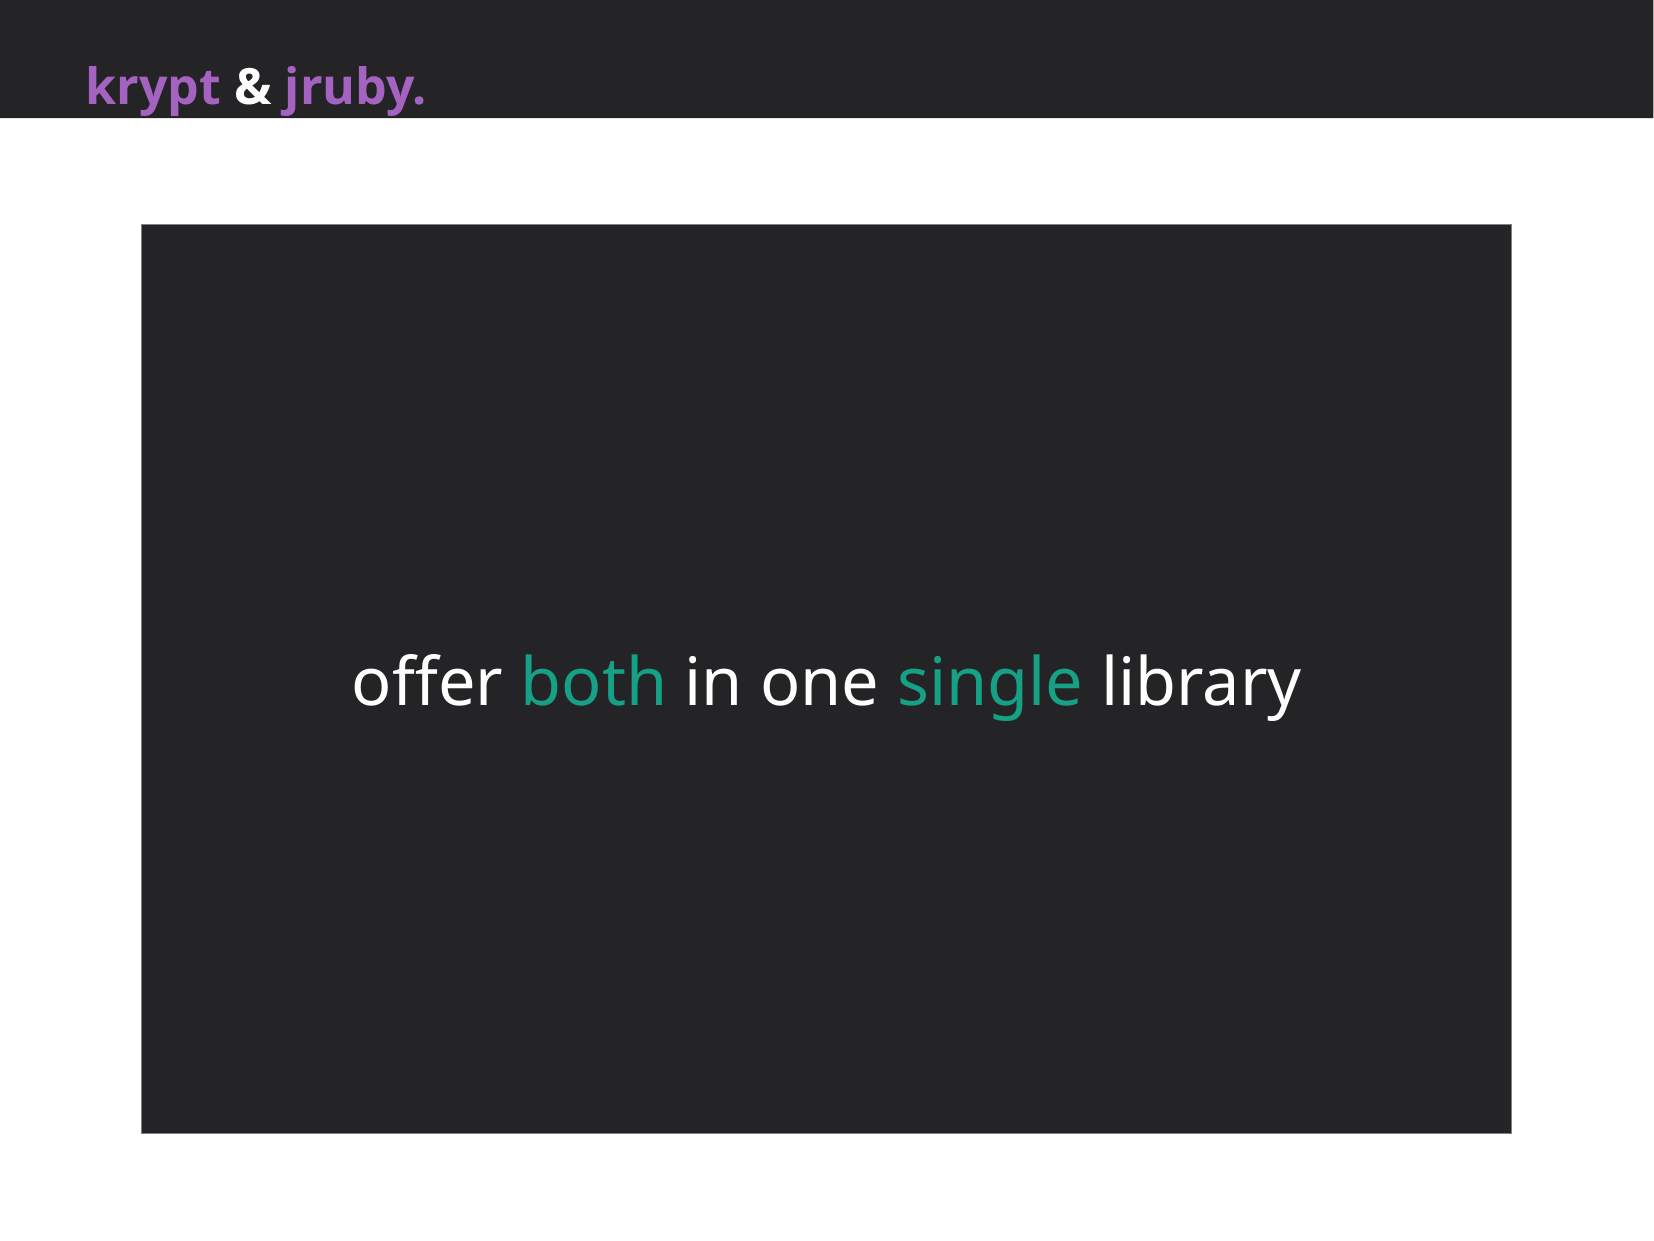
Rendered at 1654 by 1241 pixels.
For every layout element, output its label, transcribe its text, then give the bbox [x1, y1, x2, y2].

text_box offer both in one single library [141, 224, 1512, 1134]
text_box [0, 0, 1654, 119]
text_box krypt & jruby. [70, 43, 1359, 119]
text_box [165, 531, 1441, 1087]
